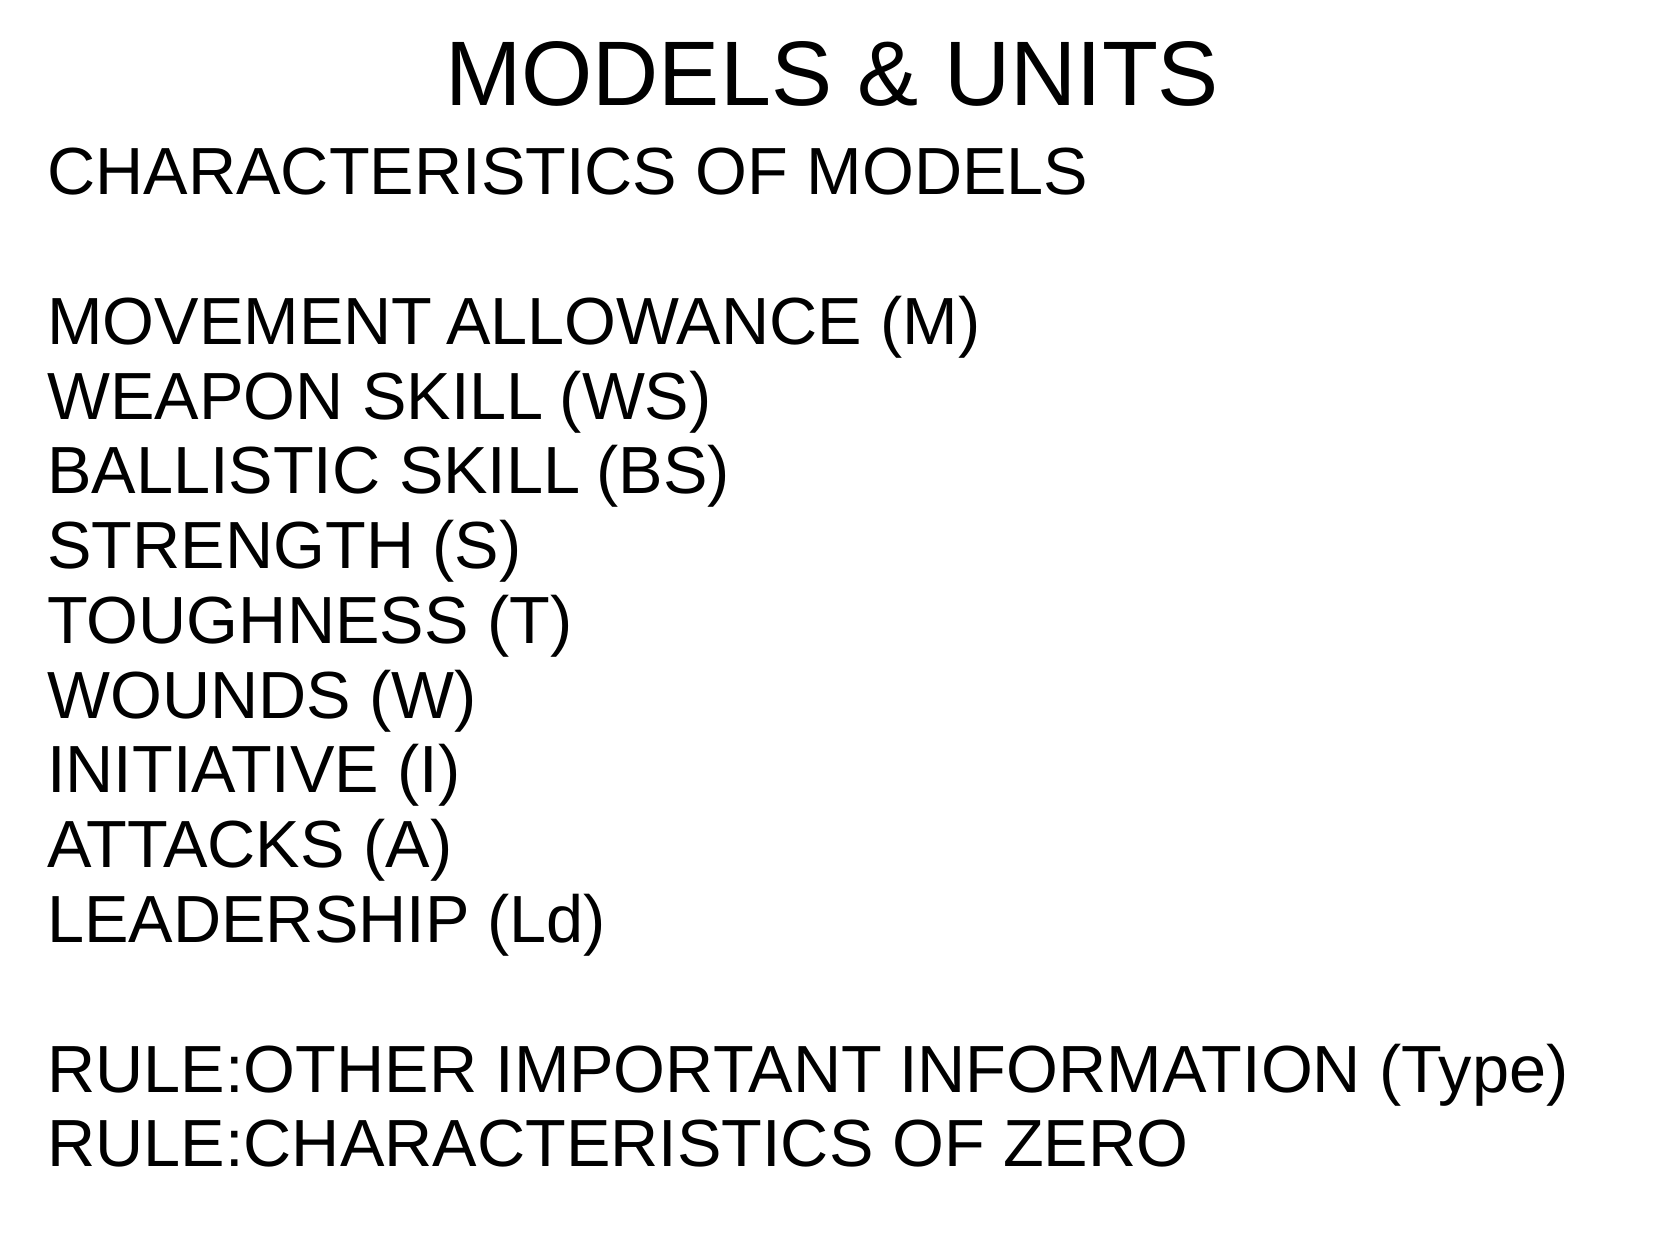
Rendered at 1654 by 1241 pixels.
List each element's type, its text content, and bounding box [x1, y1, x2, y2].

subtitle CHARACTERISTICS OF MODELS MOVEMENT ALLOWANCE (M) WEAPON SKILL (WS) BALLISTIC SKILL (BS) STRENGTH (S) TOUGHNESS (T) WOUNDS (W) INITIATIVE (I) ATTACKS (A) LEADERSHIP (Ld) RULE:OTHER IMPORTANT INFORMATION (Type) RULE:CHARACTERISTICS OF ZERO [47, 134, 1625, 1241]
title MODELS & UNITS [88, 0, 1577, 134]
